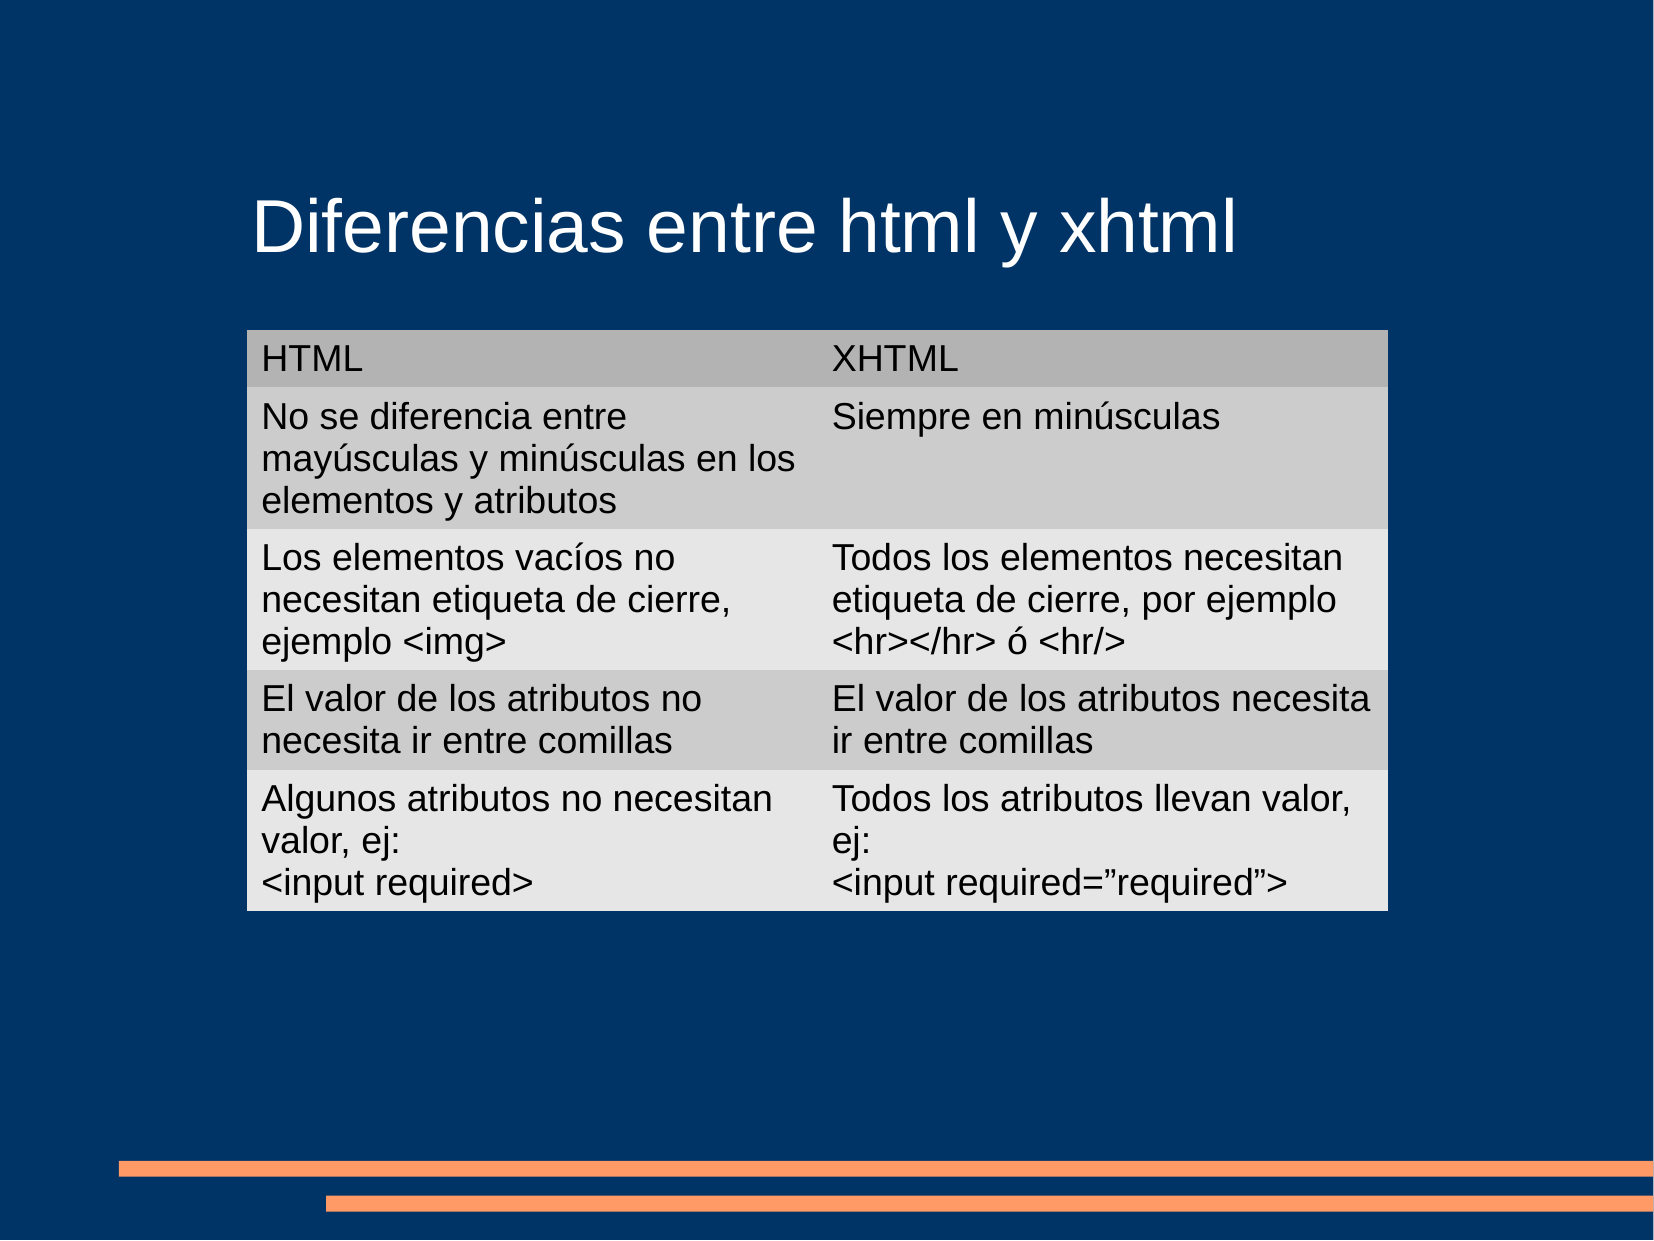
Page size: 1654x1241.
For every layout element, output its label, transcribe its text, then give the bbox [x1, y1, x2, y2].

table_cell El valor de los atributos necesita ir entre comillas [817, 670, 1388, 770]
table_header HTML [247, 330, 817, 387]
table_cell Algunos atributos no necesitan valor, ej: <input required> [247, 770, 817, 911]
text_box [236, 289, 827, 389]
table_cell Todos los atributos llevan valor, ej: <input required=”required”> [817, 770, 1388, 911]
table_cell Siempre en minúsculas [817, 387, 1388, 529]
table_header XHTML [817, 330, 1388, 387]
table_cell Todos los elementos necesitan etiqueta de cierre, por ejemplo <hr></hr> ó <hr/> [817, 529, 1388, 670]
text_box Diferencias entre html y xhtml [236, 177, 1359, 276]
table_cell El valor de los atributos no necesita ir entre comillas [247, 670, 817, 770]
table_cell No se diferencia entre mayúsculas y minúsculas en los elementos y atributos [247, 387, 817, 529]
table_cell Los elementos vacíos no necesitan etiqueta de cierre, ejemplo <img> [247, 529, 817, 670]
